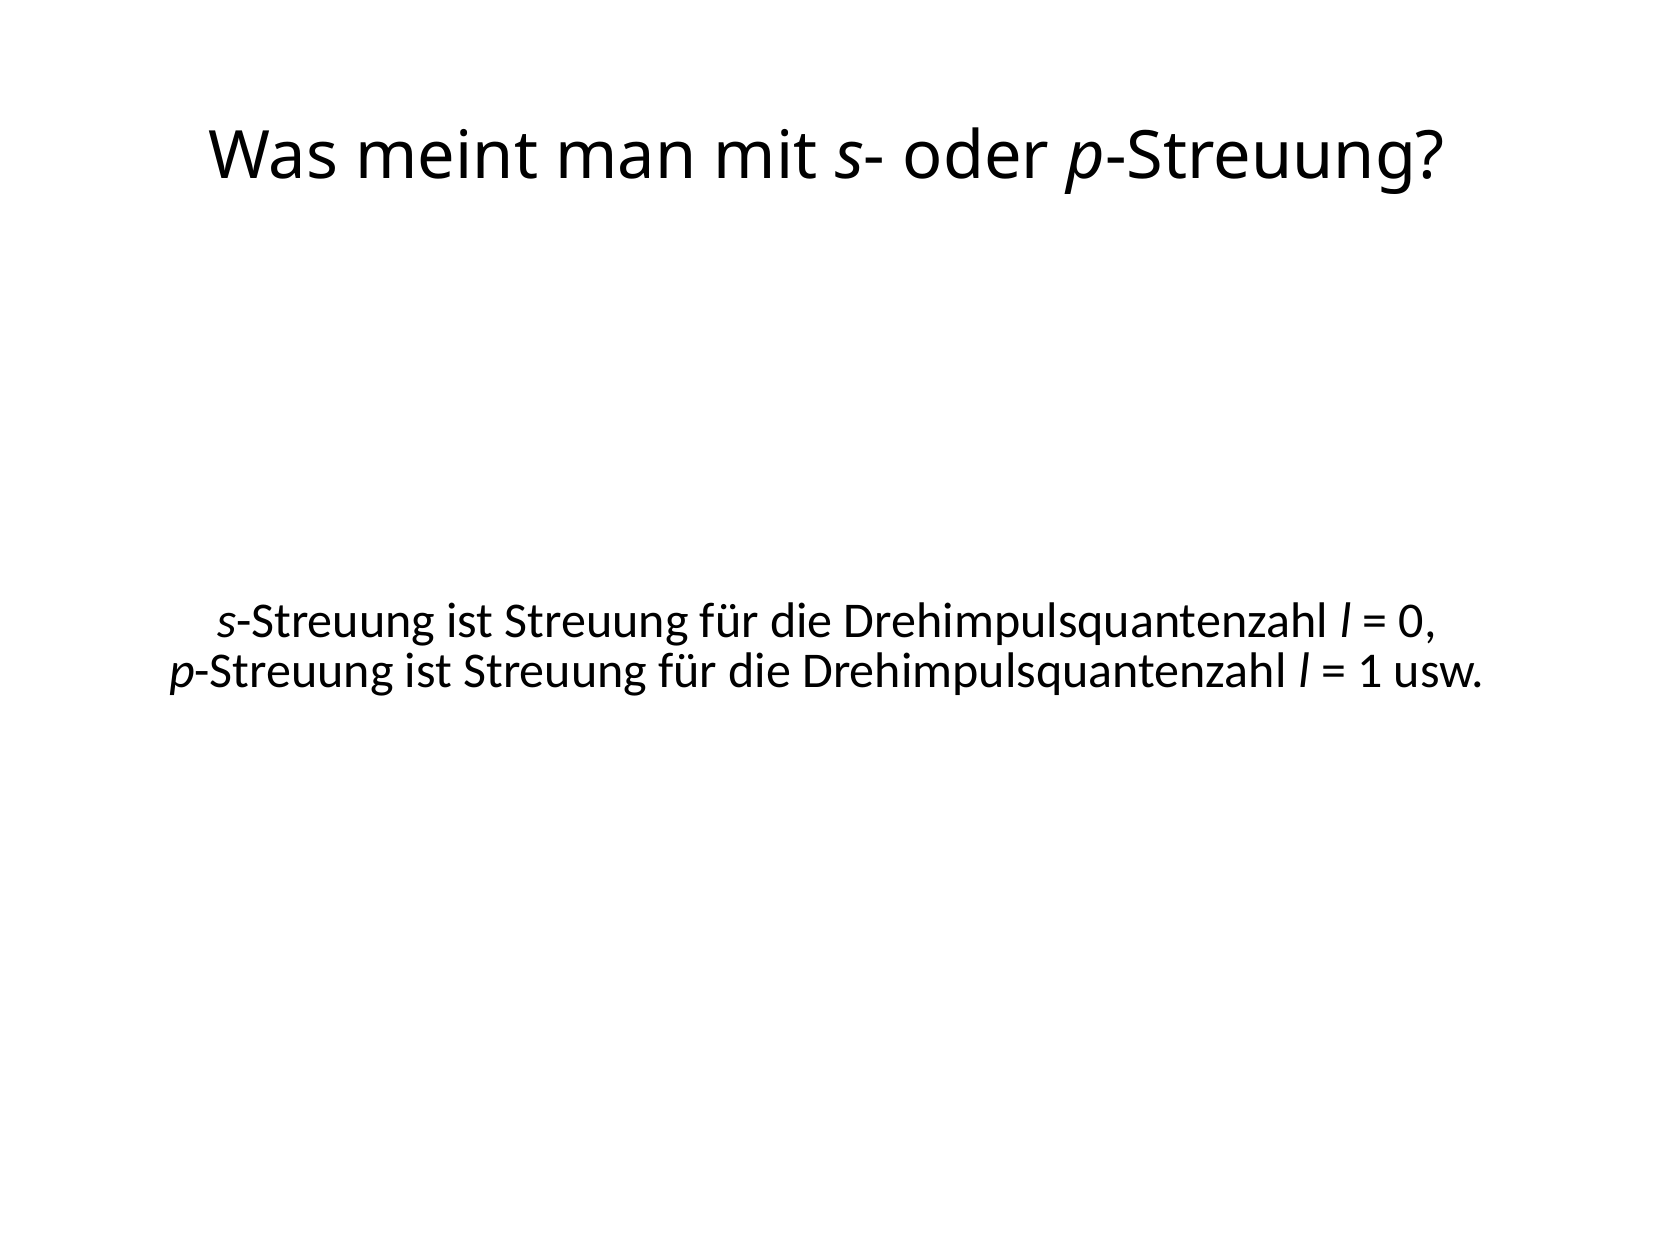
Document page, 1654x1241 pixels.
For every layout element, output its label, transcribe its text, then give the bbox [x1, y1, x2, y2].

subtitle s-Streuung ist Streuung für die Drehimpulsquantenzahl l = 0, p-Streuung ist Streuung für die Drehimpulsquantenzahl l = 1 usw. [82, 290, 1571, 1010]
title Was meint man mit s- oder p-Streuung? [82, 49, 1571, 257]
